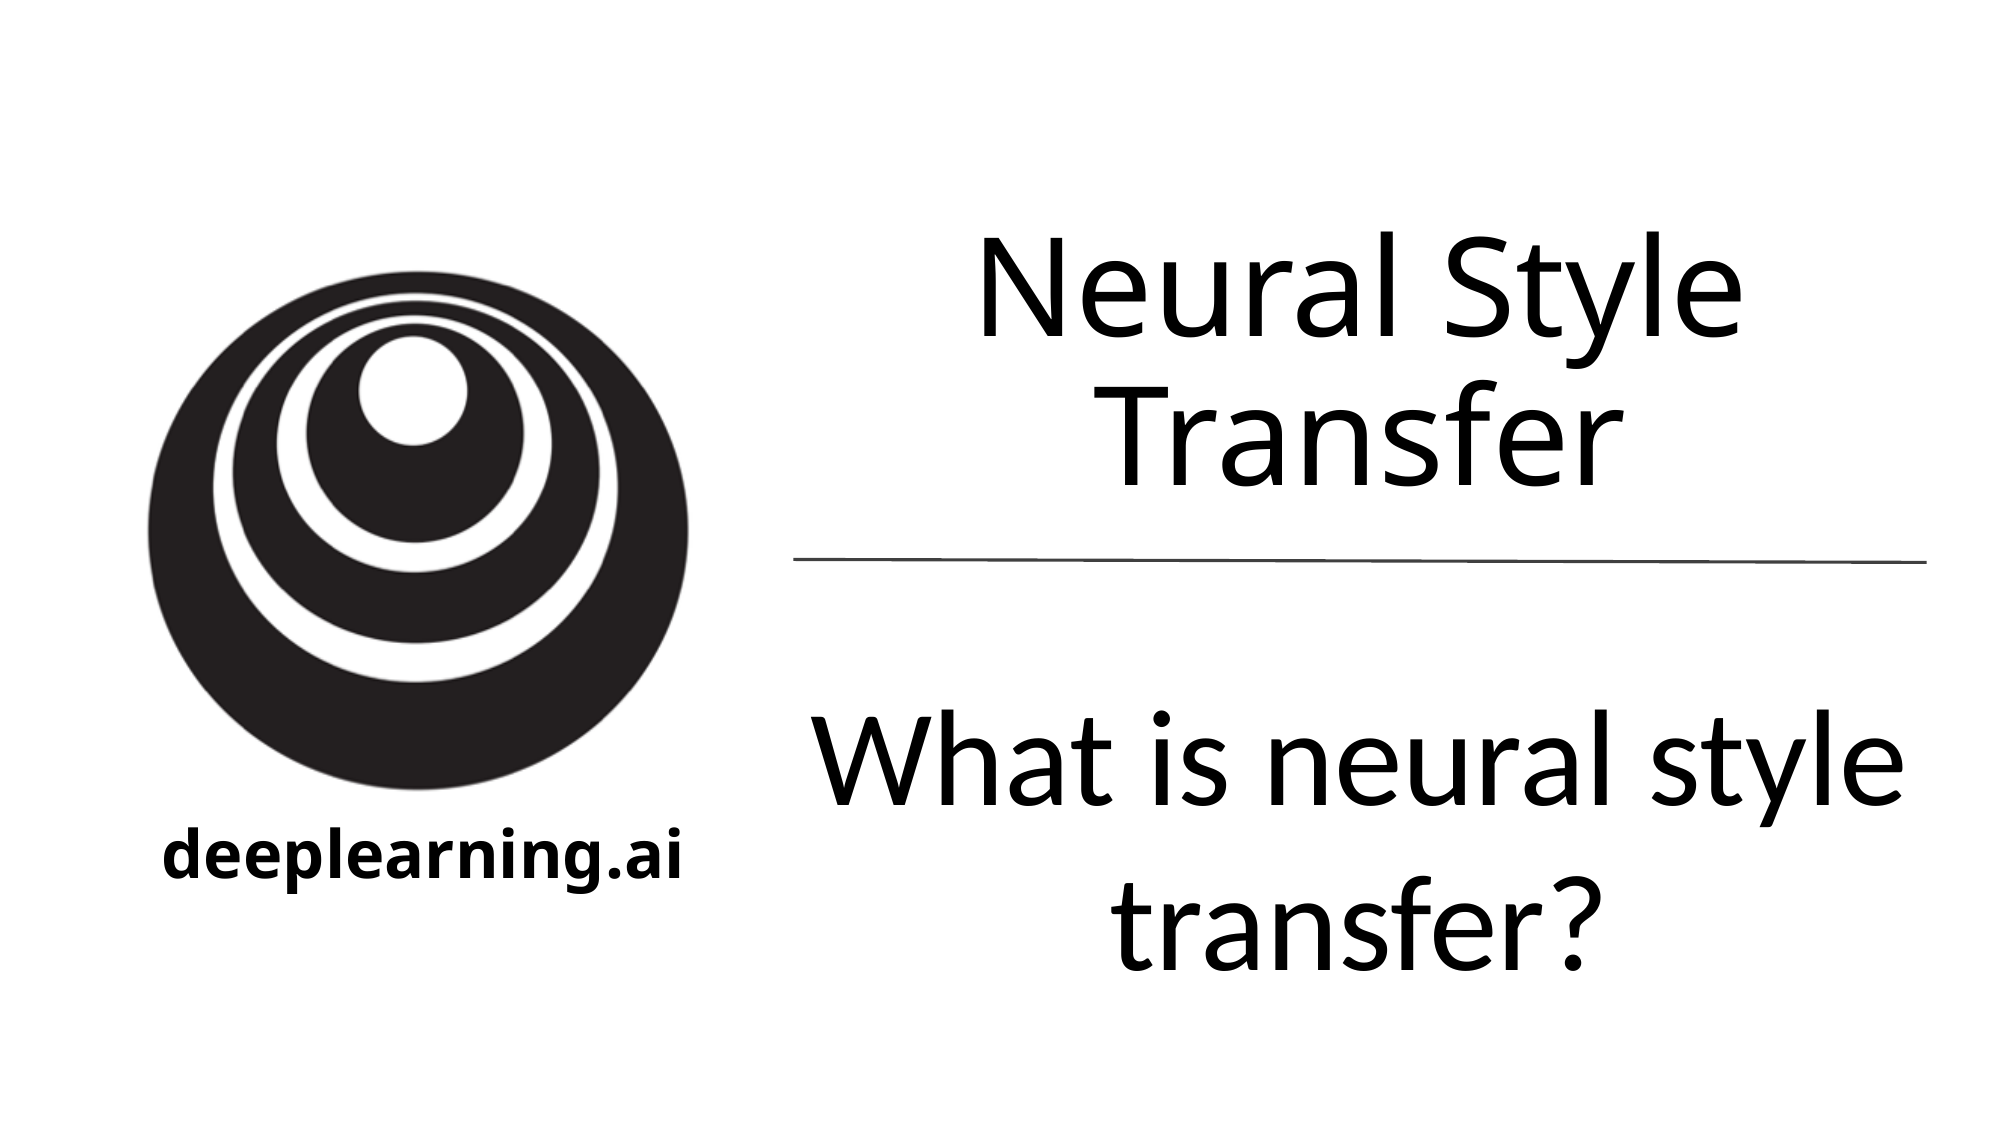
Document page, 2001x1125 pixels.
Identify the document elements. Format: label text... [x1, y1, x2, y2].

text_box What is neural style transfer? [759, 660, 1961, 1009]
text_box Neural Style Transfer [848, 210, 1872, 511]
text_box deeplearning.ai [56, 768, 759, 901]
picture [108, 234, 739, 768]
text_box [179, 194, 669, 702]
